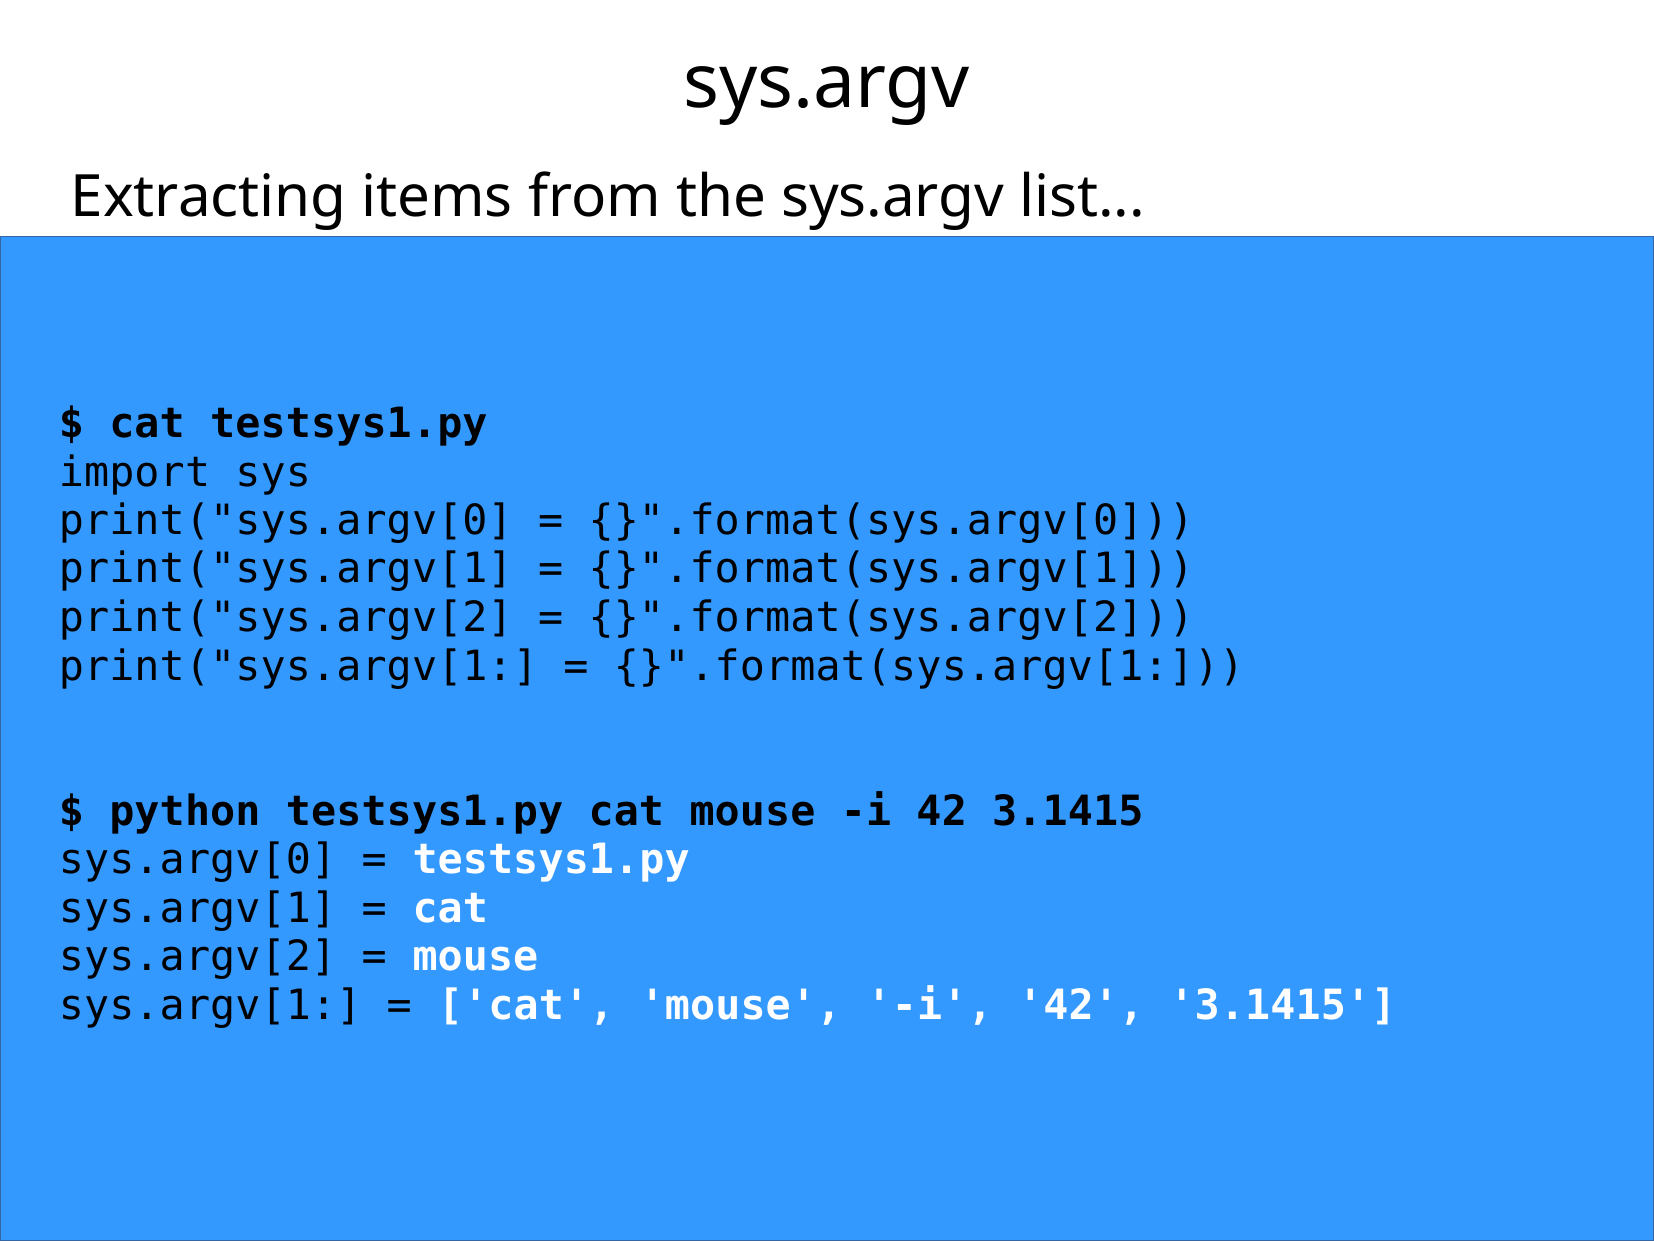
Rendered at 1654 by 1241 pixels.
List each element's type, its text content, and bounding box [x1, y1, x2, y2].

text_box $ cat testsys1.py import sys print("sys.argv[0] = {}".format(sys.argv[0])) print("sys.argv[1] = {}".format(sys.argv[1])) print("sys.argv[2] = {}".format(sys.argv[2])) print("sys.argv[1:] = {}".format(sys.argv[1:])) $ python testsys1.py cat mouse -i 42 3.1415 sys.argv[0] = testsys1.py sys.argv[1] = cat sys.argv[2] = mouse sys.argv[1:] = ['cat', 'mouse', '-i', '42', '3.1415'] [0, 236, 1654, 1241]
title sys.argv [82, 36, 1571, 120]
subtitle Extracting items from the sys.argv list... [70, 154, 1642, 236]
